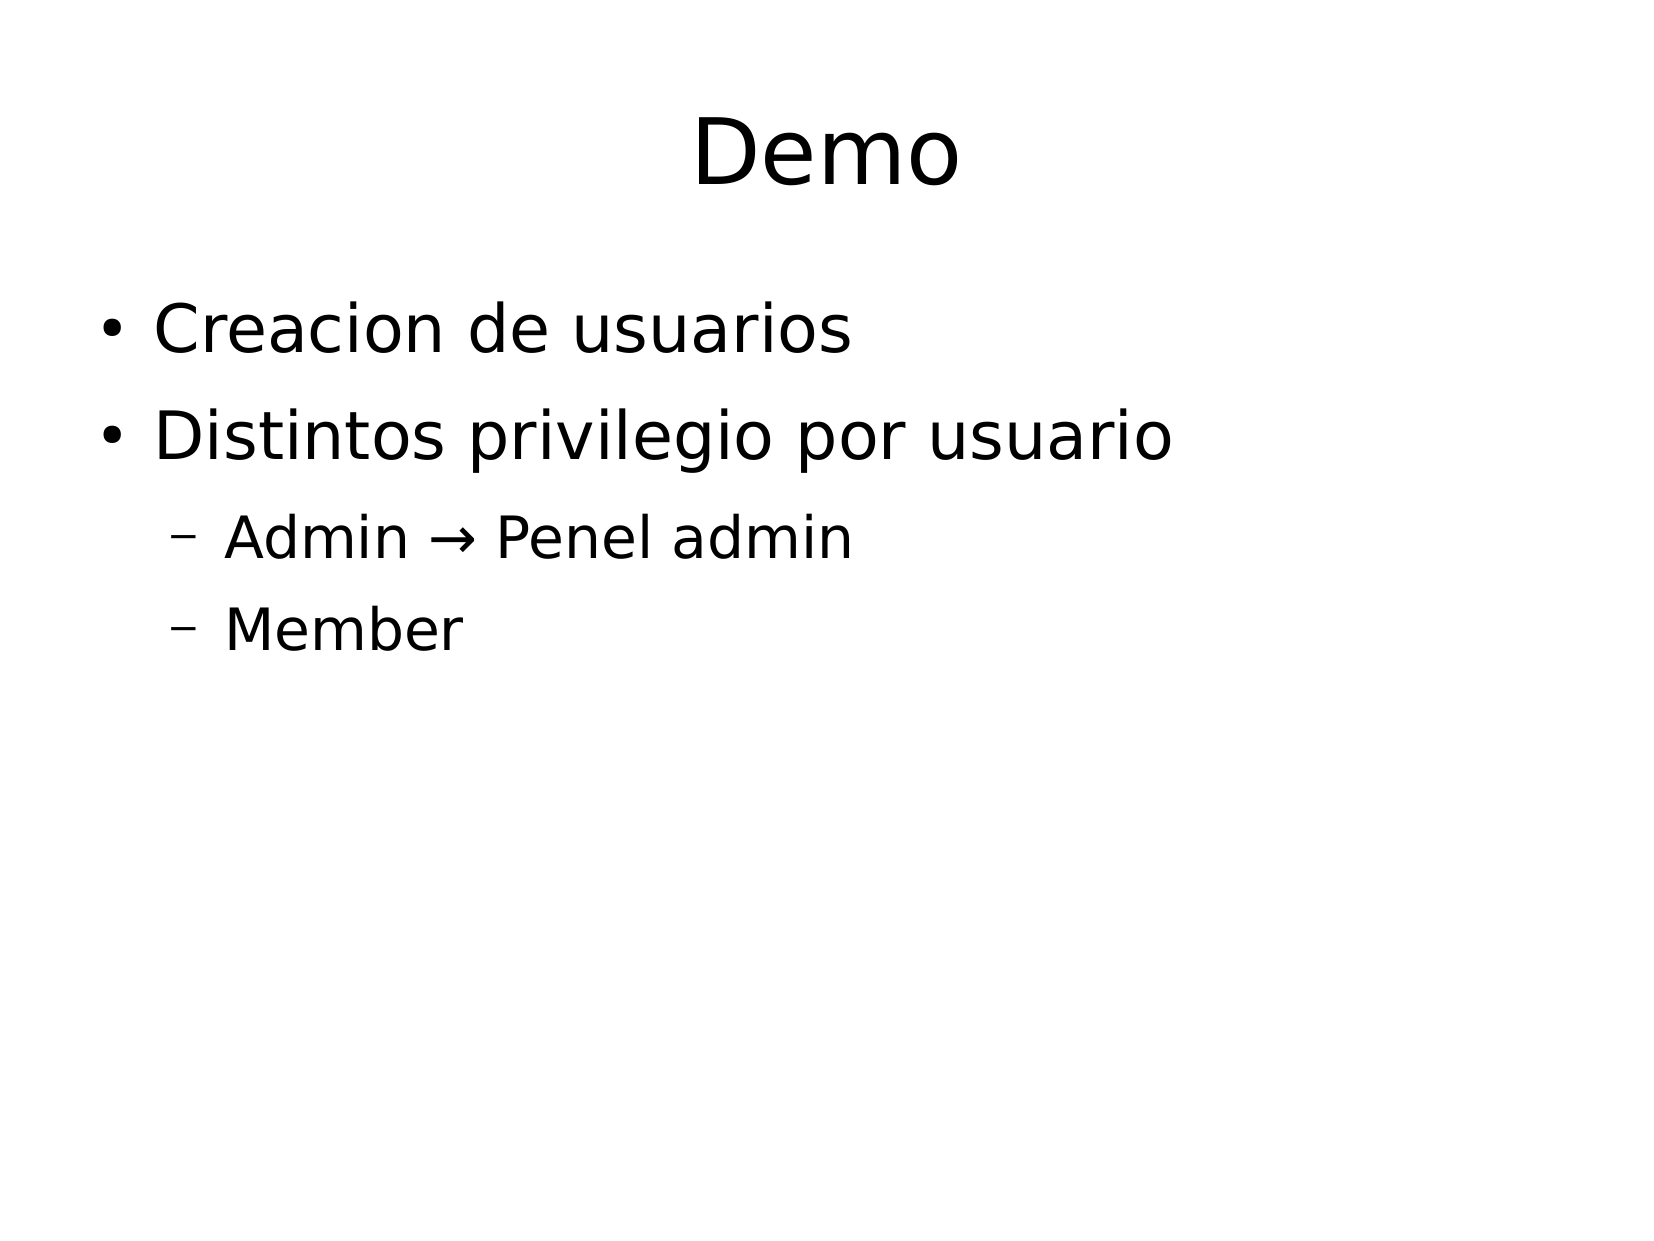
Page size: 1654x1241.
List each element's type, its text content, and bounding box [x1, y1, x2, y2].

title Demo [82, 49, 1571, 257]
list Creacion de usuarios Distintos privilegio por usuario Admin → Penel admin Member [82, 290, 1571, 1010]
